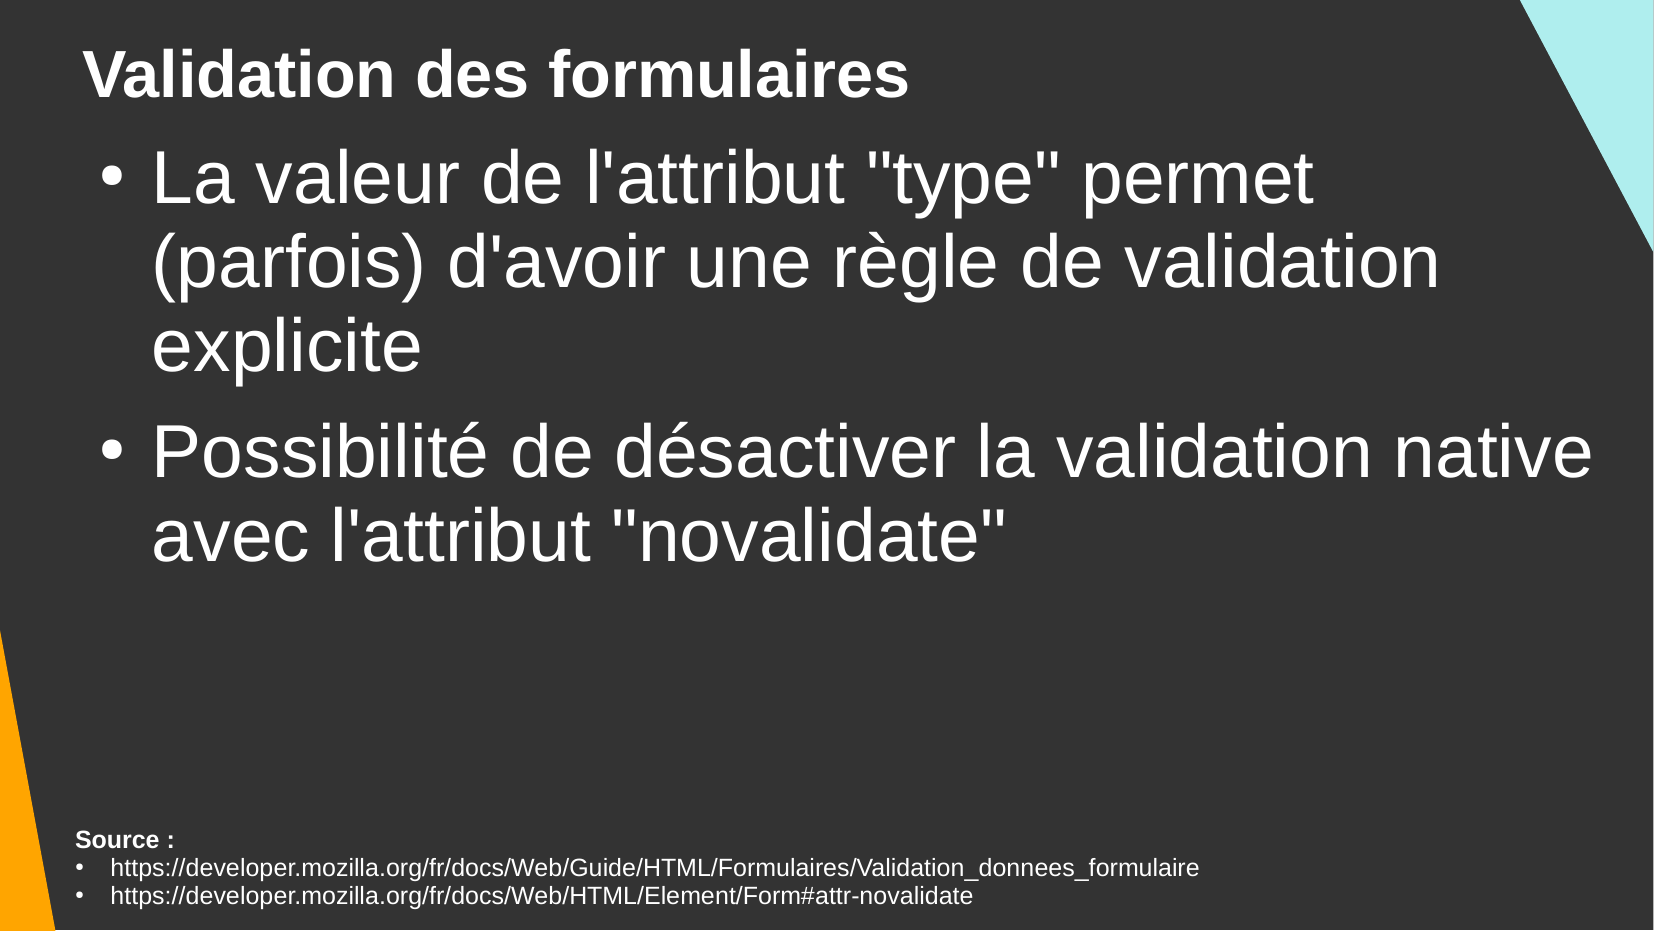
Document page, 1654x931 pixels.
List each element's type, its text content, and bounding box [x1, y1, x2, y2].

text_box Source : https://developer.mozilla.org/fr/docs/Web/Guide/HTML/Formulaires/Validation_donnees_formulaire https://developer.mozilla.org/fr/docs/Web/HTML/Element/Form#attr-novalidate [60, 818, 1546, 917]
list La valeur de l'attribut "type" permet (parfois) d'avoir une règle de validation explicite Possibilité de désactiver la validation native avec l'attribut "novalidate" [80, 135, 1605, 745]
text_box [1519, 0, 1654, 254]
title Validation des formulaires [82, 37, 1571, 114]
text_box [0, 630, 56, 931]
